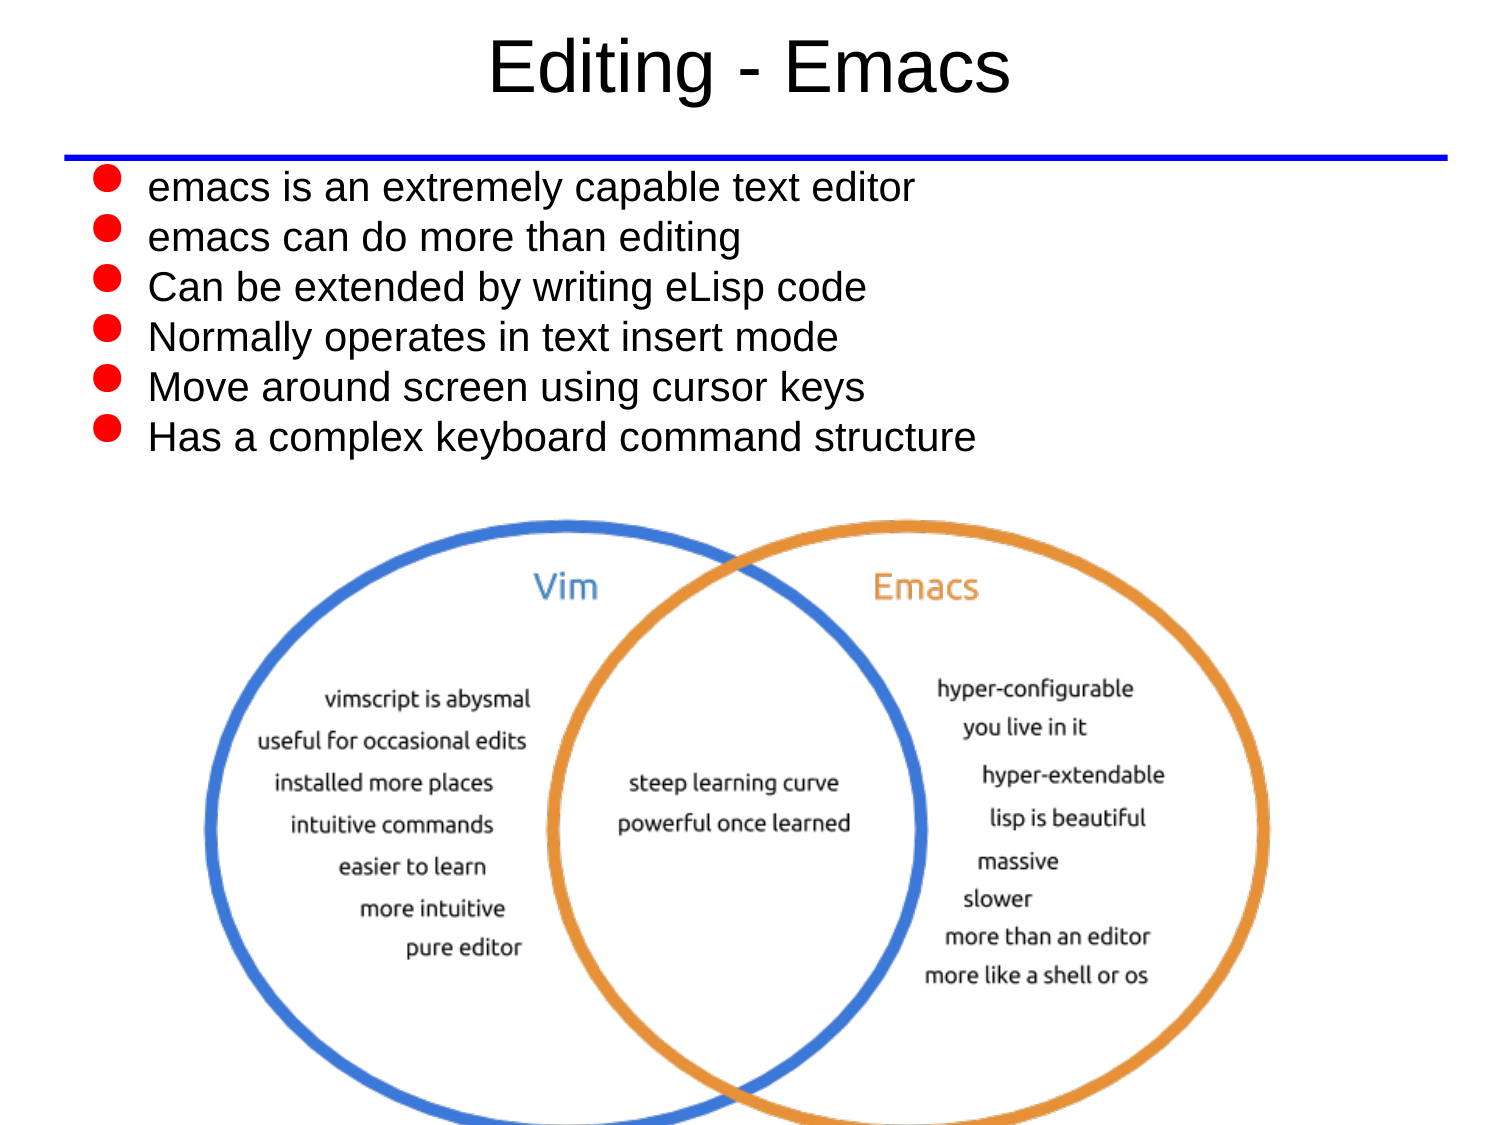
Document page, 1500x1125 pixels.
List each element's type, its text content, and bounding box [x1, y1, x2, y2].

picture [179, 546, 1290, 1125]
title Editing - Emacs [117, 0, 1383, 125]
list emacs is an extremely capable text editor emacs can do more than editing Can be extended by writing eLisp code Normally operates in text insert mode Move around screen using cursor keys Has a complex keyboard command structure [76, 152, 1500, 546]
